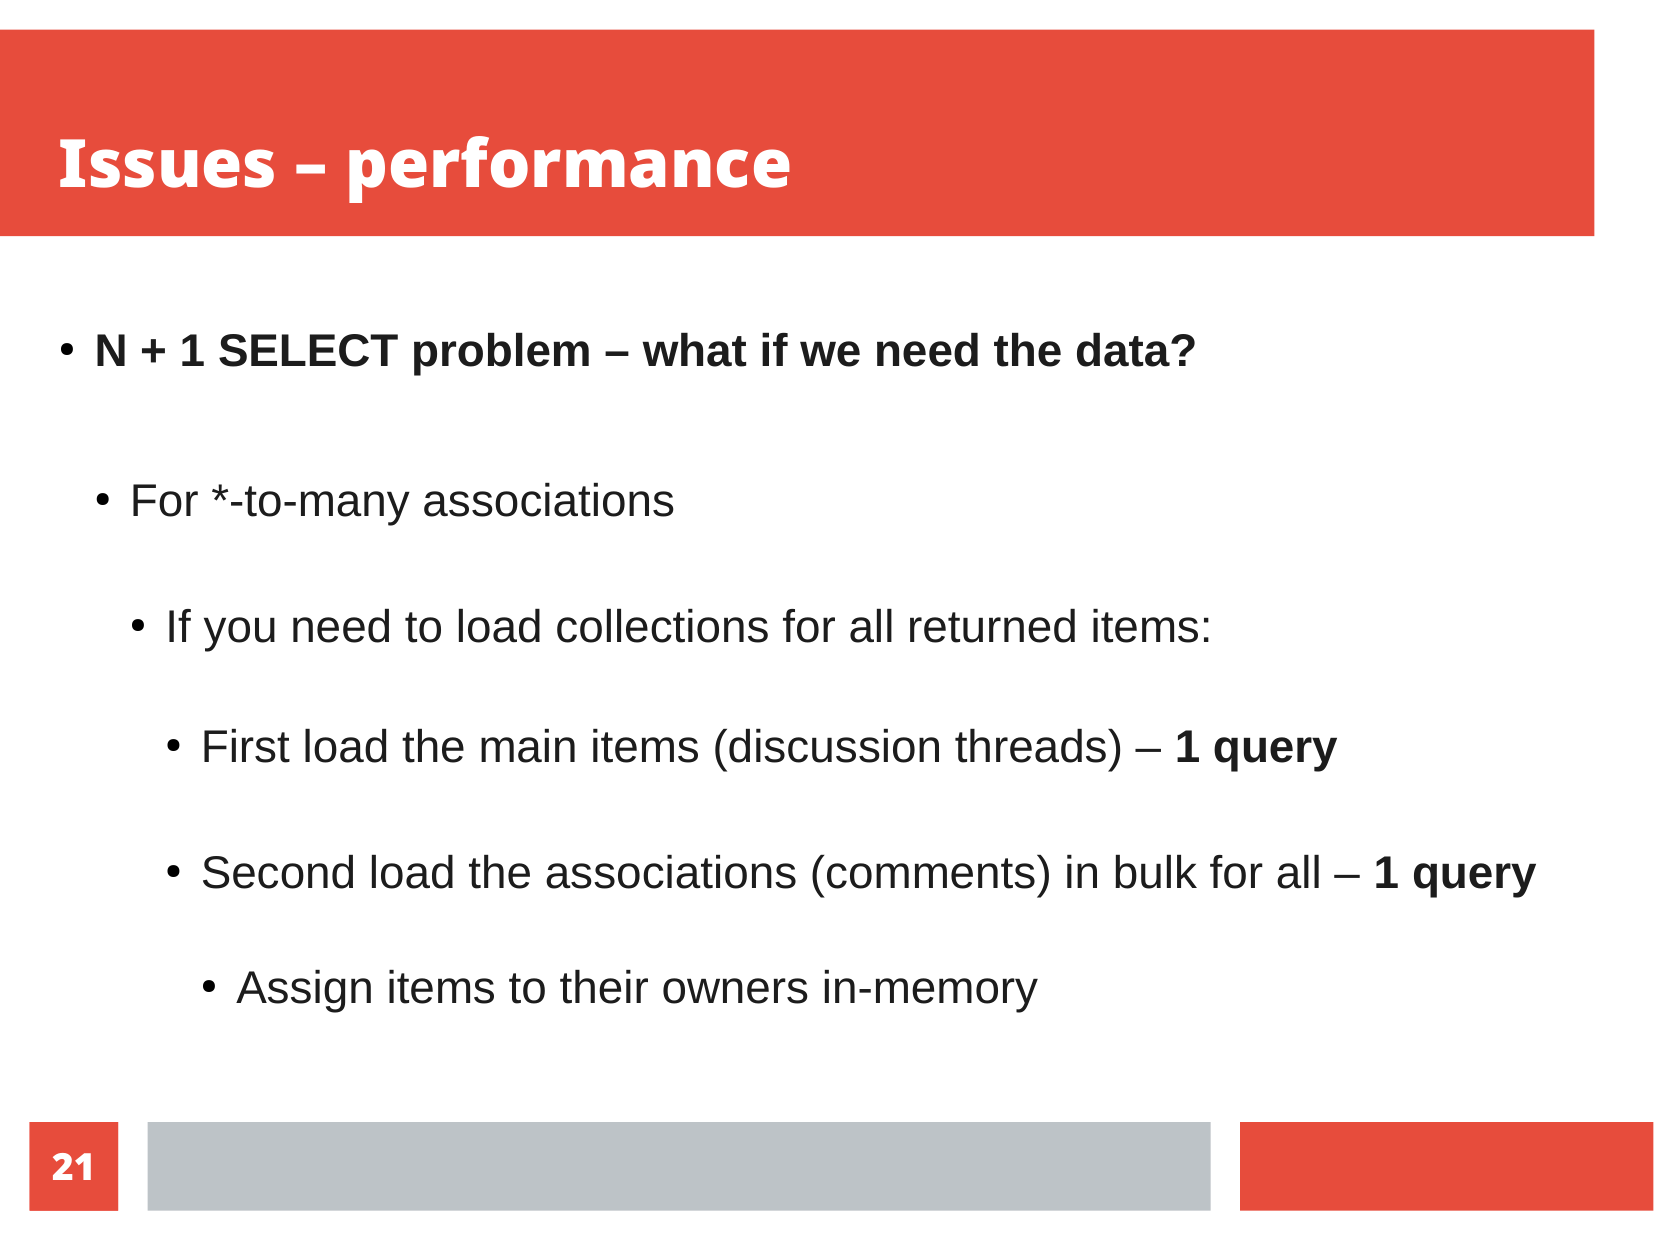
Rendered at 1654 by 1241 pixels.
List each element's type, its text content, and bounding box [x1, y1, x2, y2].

title Issues – performance [59, 59, 1595, 207]
list N + 1 SELECT problem – what if we need the data? For *-to-many associations If you need to load collections for all returned items: First load the main items (discussion threads) – 1 query Second load the associations (comments) in bulk for all – 1 query Assign items to their owners in-memory [59, 324, 1565, 1087]
